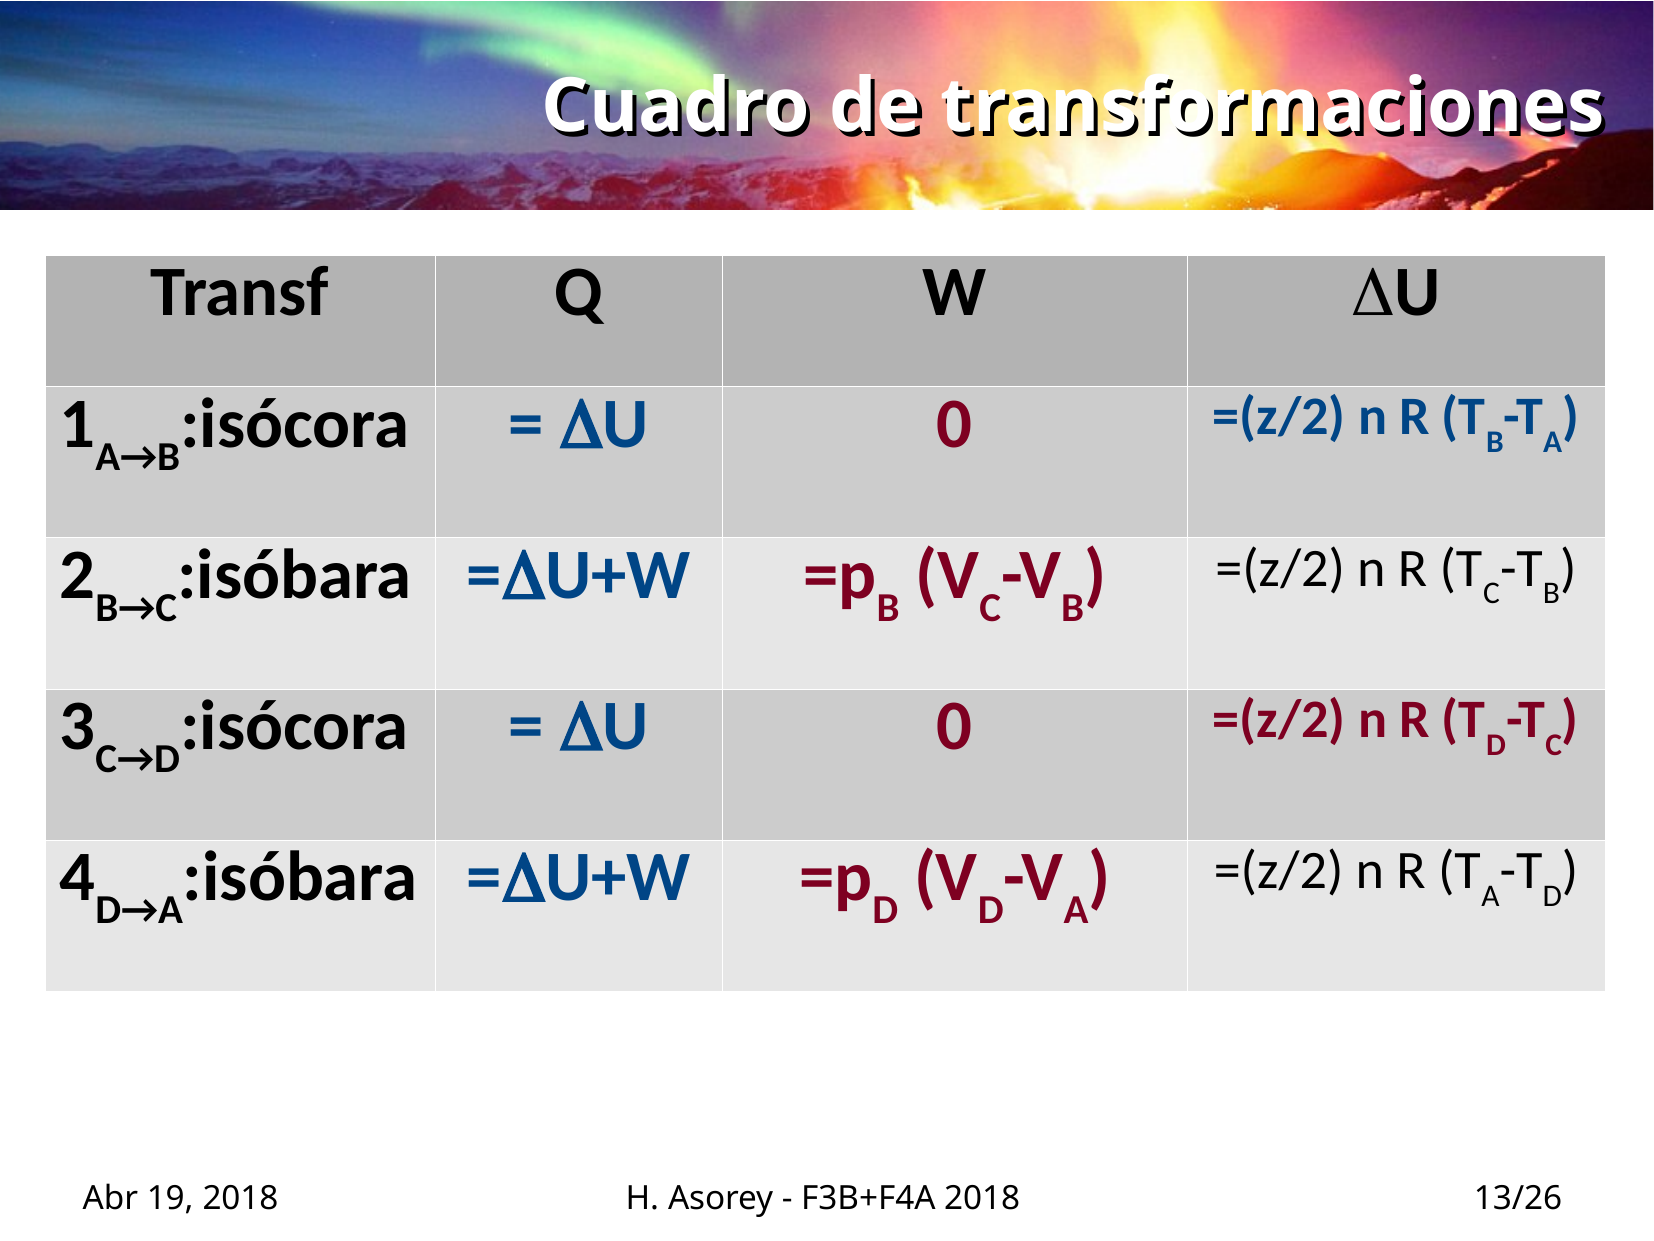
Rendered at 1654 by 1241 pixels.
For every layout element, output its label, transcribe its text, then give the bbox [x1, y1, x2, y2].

table_cell 2B→C:isóbara [46, 538, 435, 689]
table_cell =DU+W [436, 538, 722, 689]
table_cell =pB (VC-VB) [723, 538, 1187, 689]
table_cell = DU [436, 387, 722, 537]
table_cell = DU [436, 690, 722, 840]
table_header Transf [46, 256, 435, 386]
table_cell =(z/2) n R (TD-TC) [1188, 690, 1605, 840]
table_header Q [436, 256, 722, 386]
table_cell =(z/2) n R (TC-TB) [1188, 538, 1605, 689]
table_cell 4D→A:isóbara [46, 841, 435, 991]
table_cell =(z/2) n R (TA-TD) [1188, 841, 1605, 991]
table_cell 0 [723, 690, 1187, 840]
table_cell 0 [723, 387, 1187, 537]
picture [0, 1, 1654, 210]
table_cell =pD (VD-VA) [723, 841, 1187, 991]
table_header W [723, 256, 1187, 386]
table_cell =(z/2) n R (TB-TA) [1188, 387, 1605, 537]
table_cell =DU+W [436, 841, 722, 991]
table_header DU [1188, 256, 1605, 386]
title Cuadro de transformaciones [45, 15, 1606, 191]
table_cell 1A→B:isócora [46, 387, 435, 537]
table_cell 3C→D:isócora [46, 690, 435, 840]
